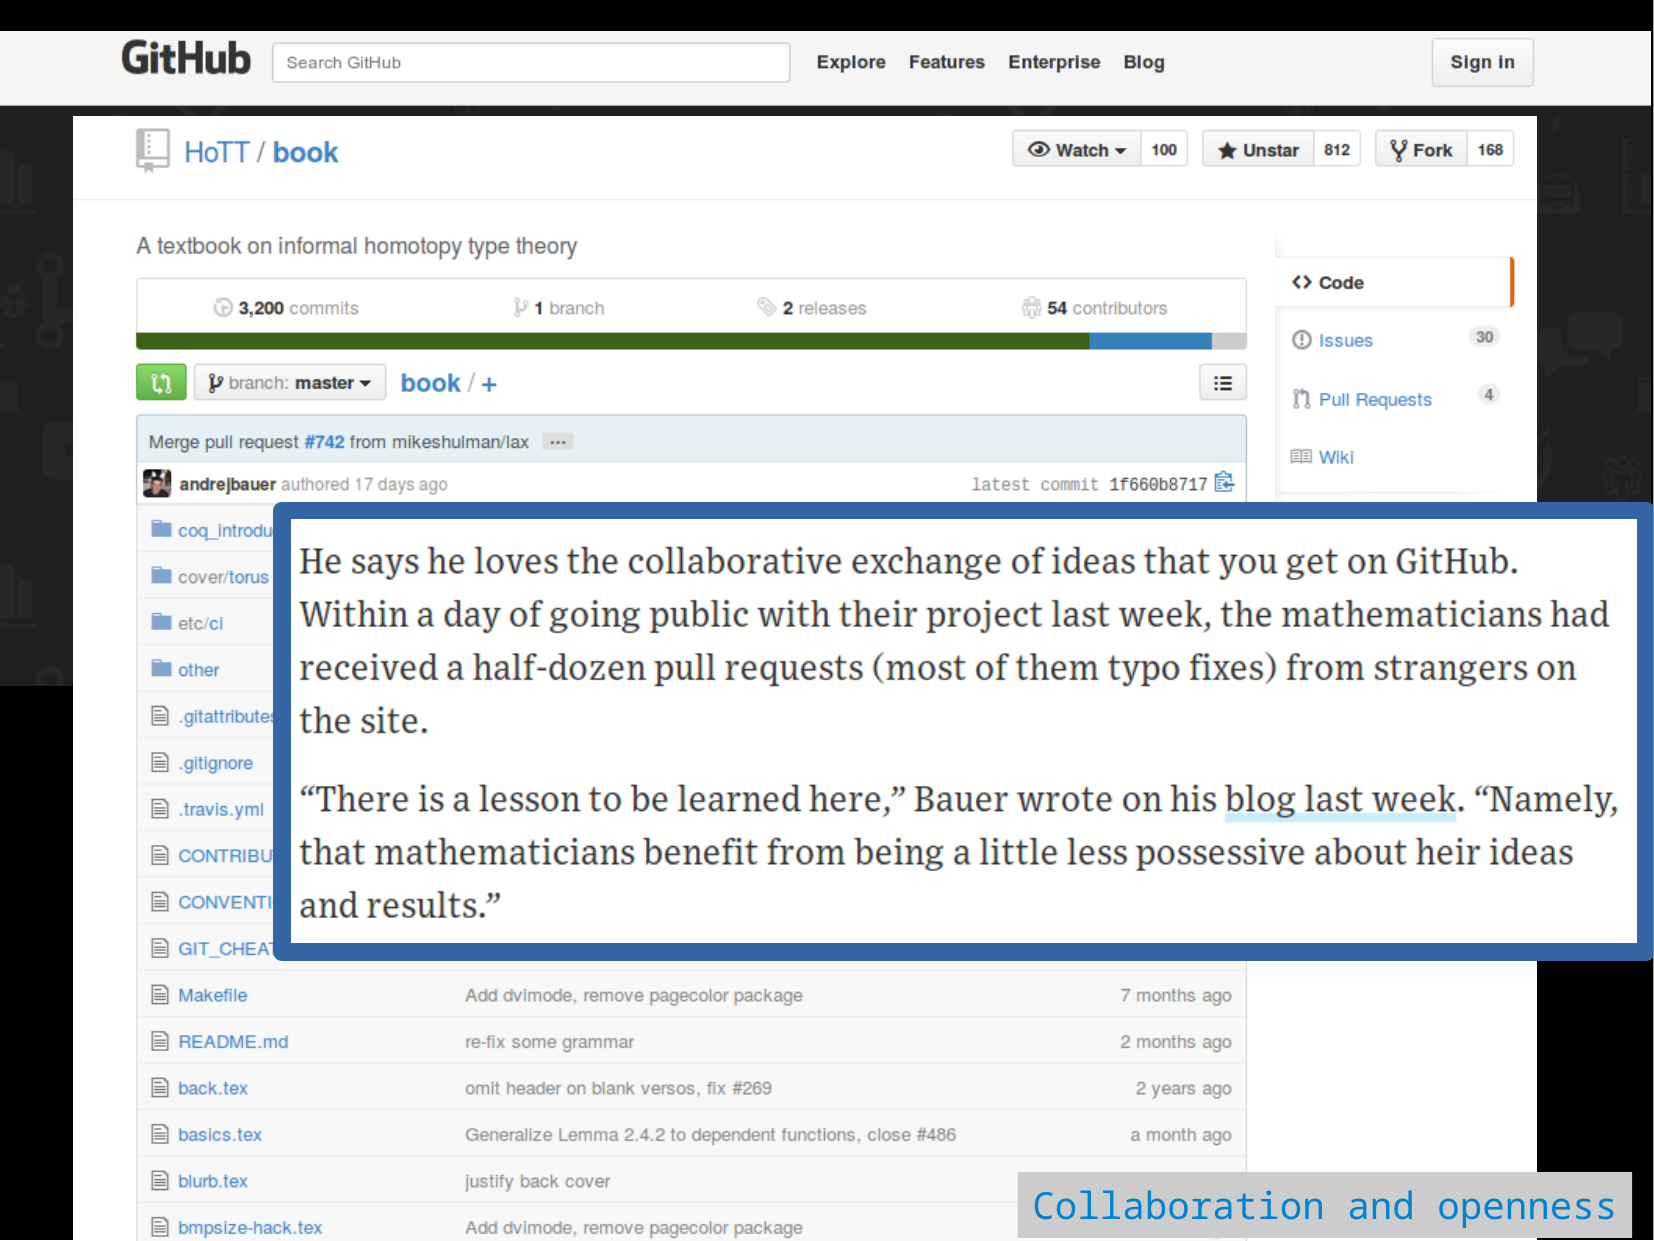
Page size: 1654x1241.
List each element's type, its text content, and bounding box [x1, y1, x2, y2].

picture [290, 519, 1638, 943]
picture [0, 31, 1651, 1241]
text_box Collaboration and openness [1017, 1172, 1633, 1231]
